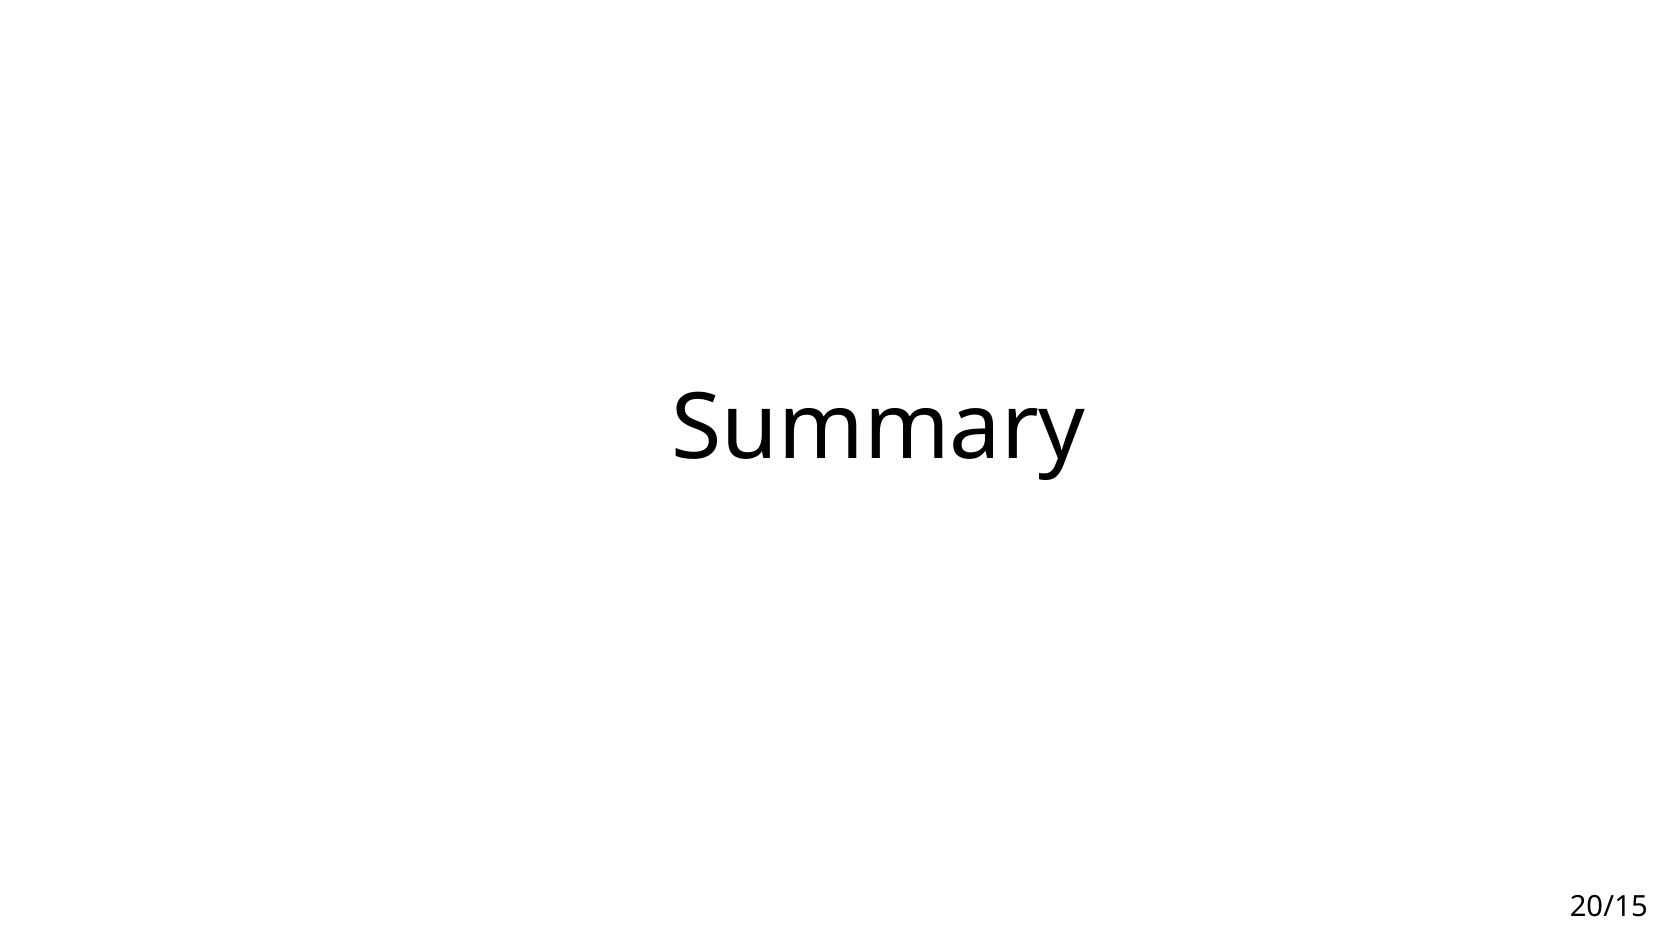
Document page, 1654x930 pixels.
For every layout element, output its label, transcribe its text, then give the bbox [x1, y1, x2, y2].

title Summary [134, 344, 1623, 501]
